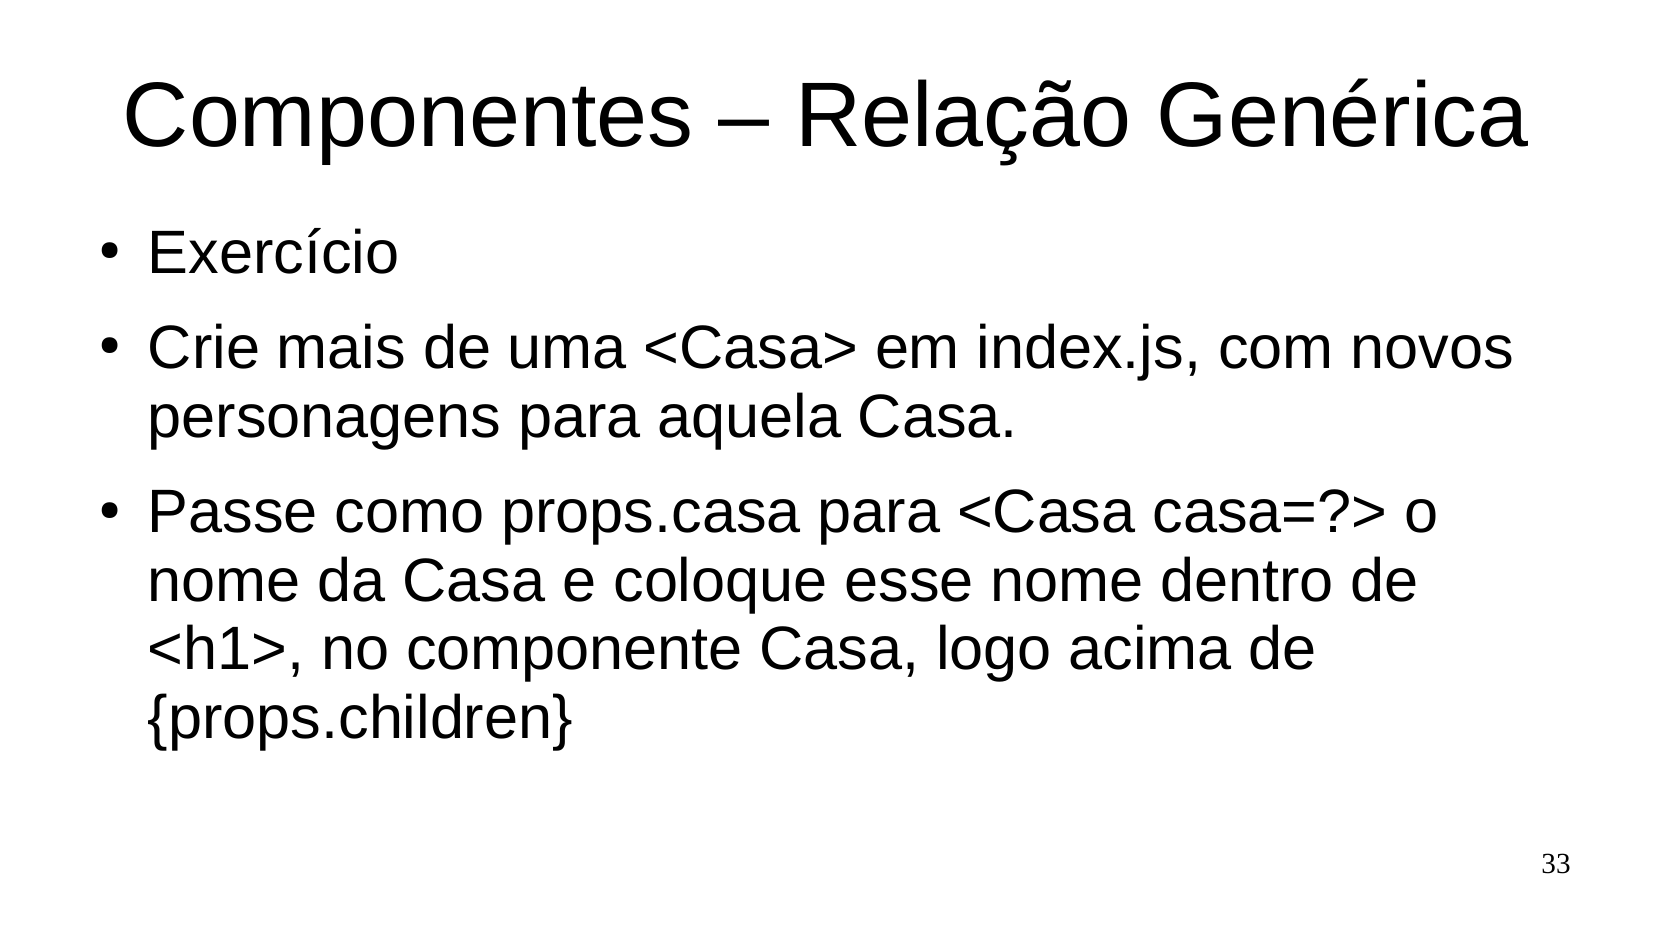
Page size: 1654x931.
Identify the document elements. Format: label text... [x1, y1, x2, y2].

title Componentes – Relação Genérica [82, 37, 1571, 193]
list Exercício Crie mais de uma <Casa> em index.js, com novos personagens para aquela Casa. Passe como props.casa para <Casa casa=?> o nome da Casa e coloque esse nome dentro de <h1>, no componente Casa, logo acima de {props.children} [82, 217, 1571, 758]
